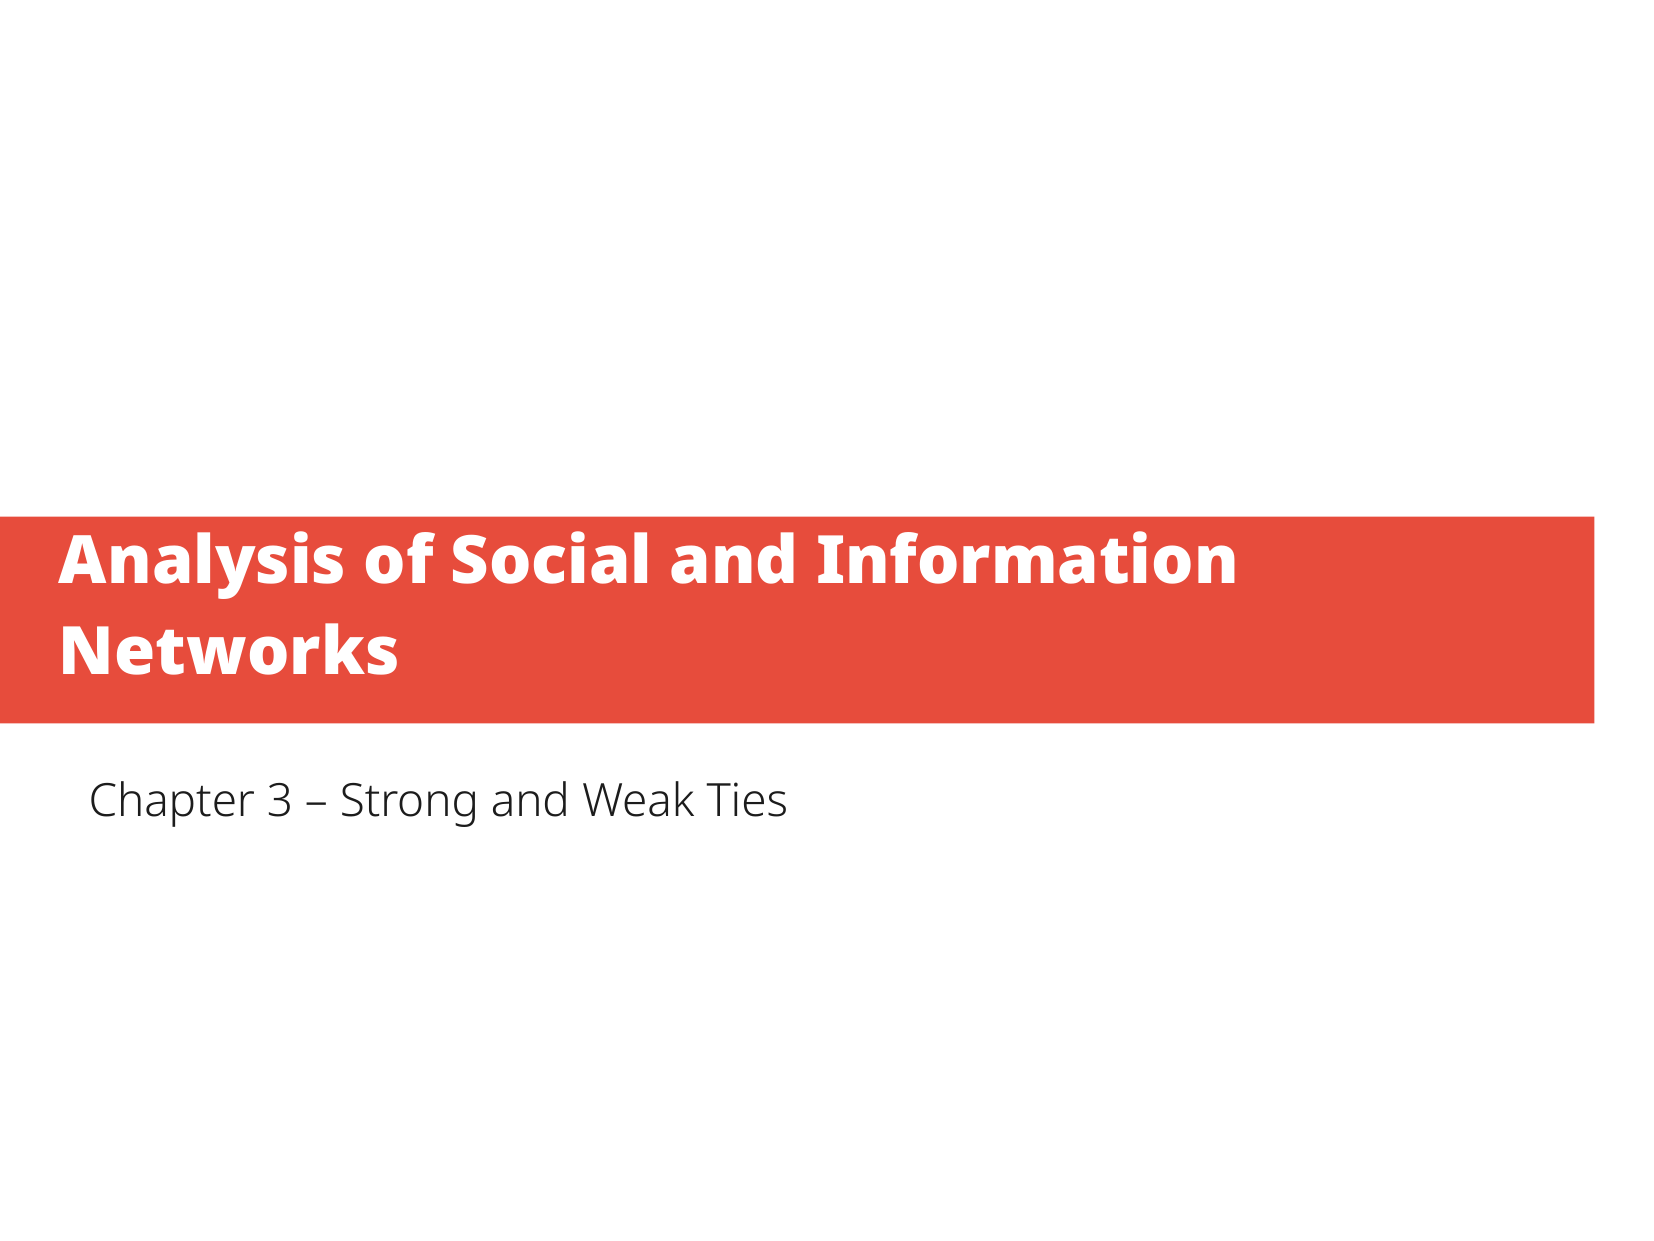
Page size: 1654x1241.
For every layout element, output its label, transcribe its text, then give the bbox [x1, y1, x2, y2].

subtitle Chapter 3 – Strong and Weak Ties [88, 767, 1595, 1182]
title Analysis of Social and Information Networks [59, 546, 1595, 694]
